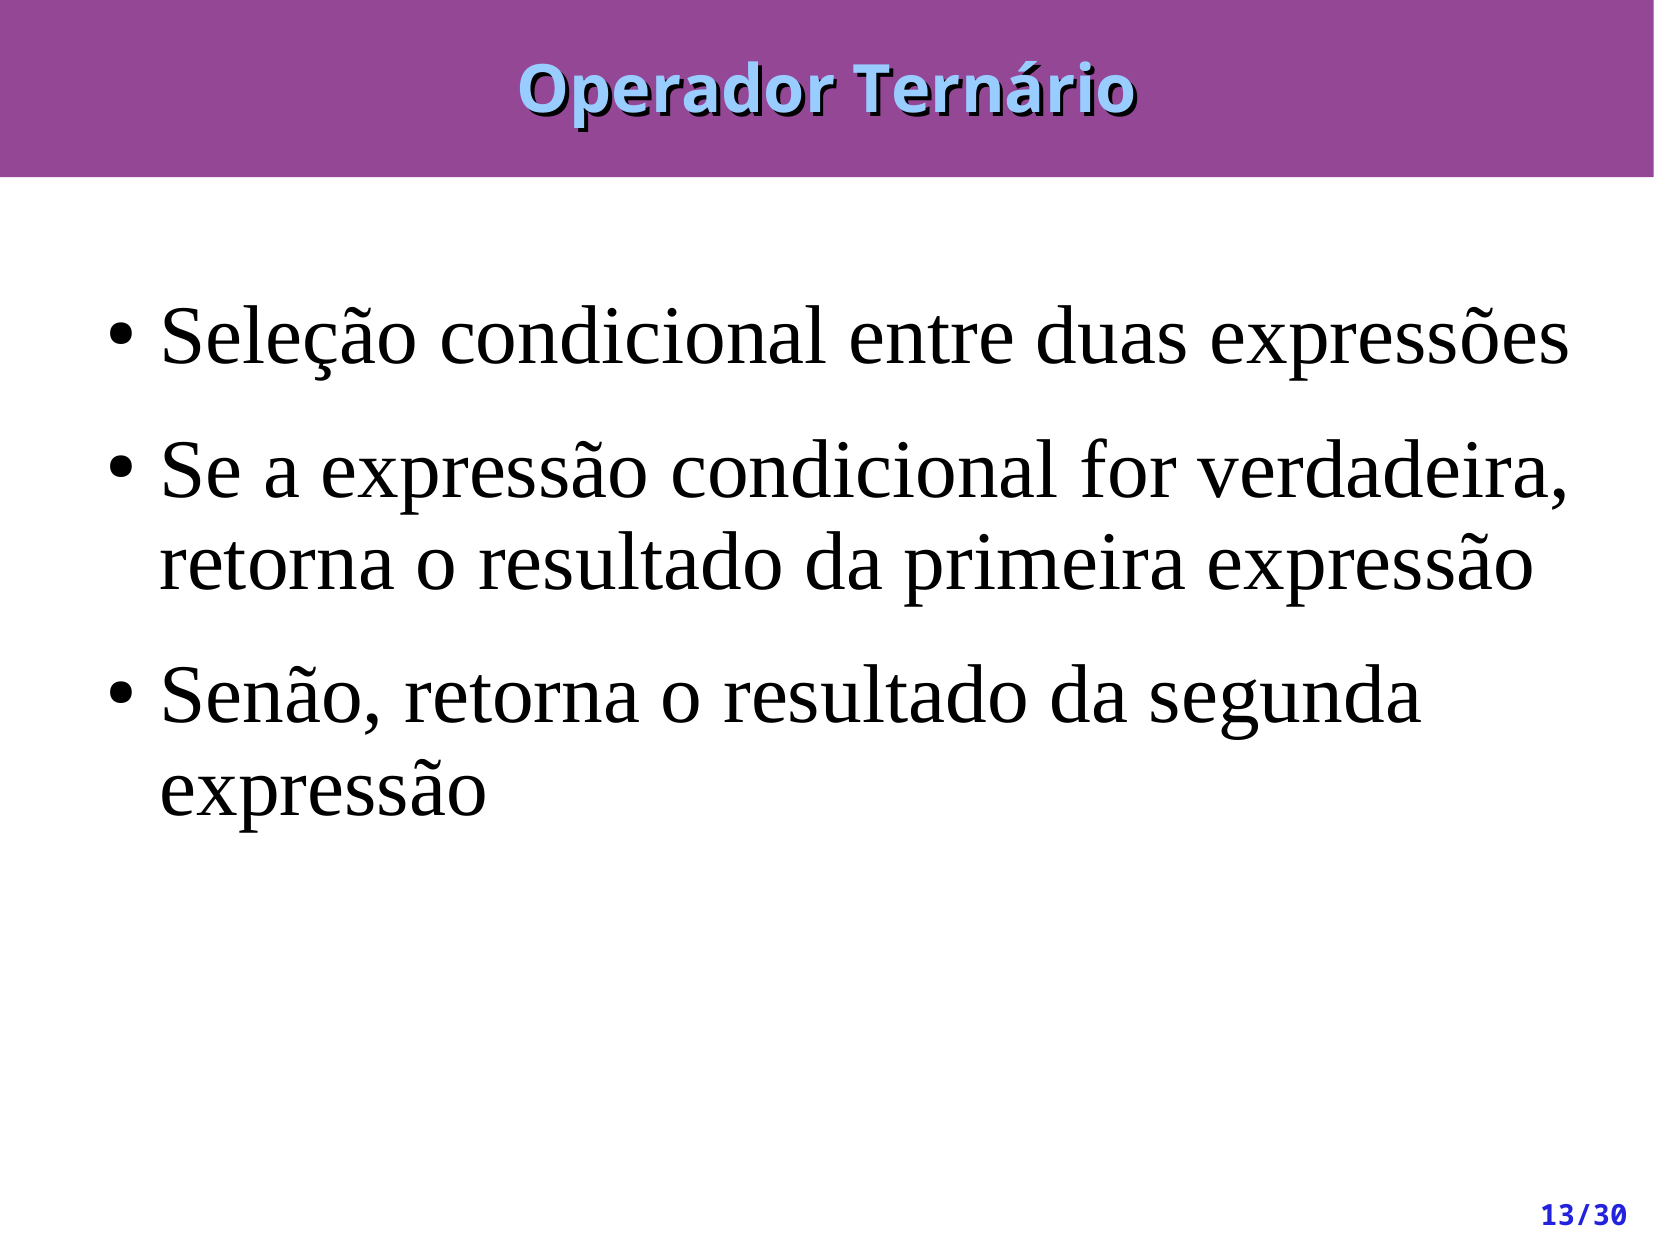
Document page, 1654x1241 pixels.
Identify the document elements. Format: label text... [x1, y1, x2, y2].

title Operador Ternário [82, 0, 1571, 176]
list Seleção condicional entre duas expressões Se a expressão condicional for verdadeira, retorna o resultado da primeira expressão Senão, retorna o resultado da segunda expressão [88, 289, 1577, 835]
